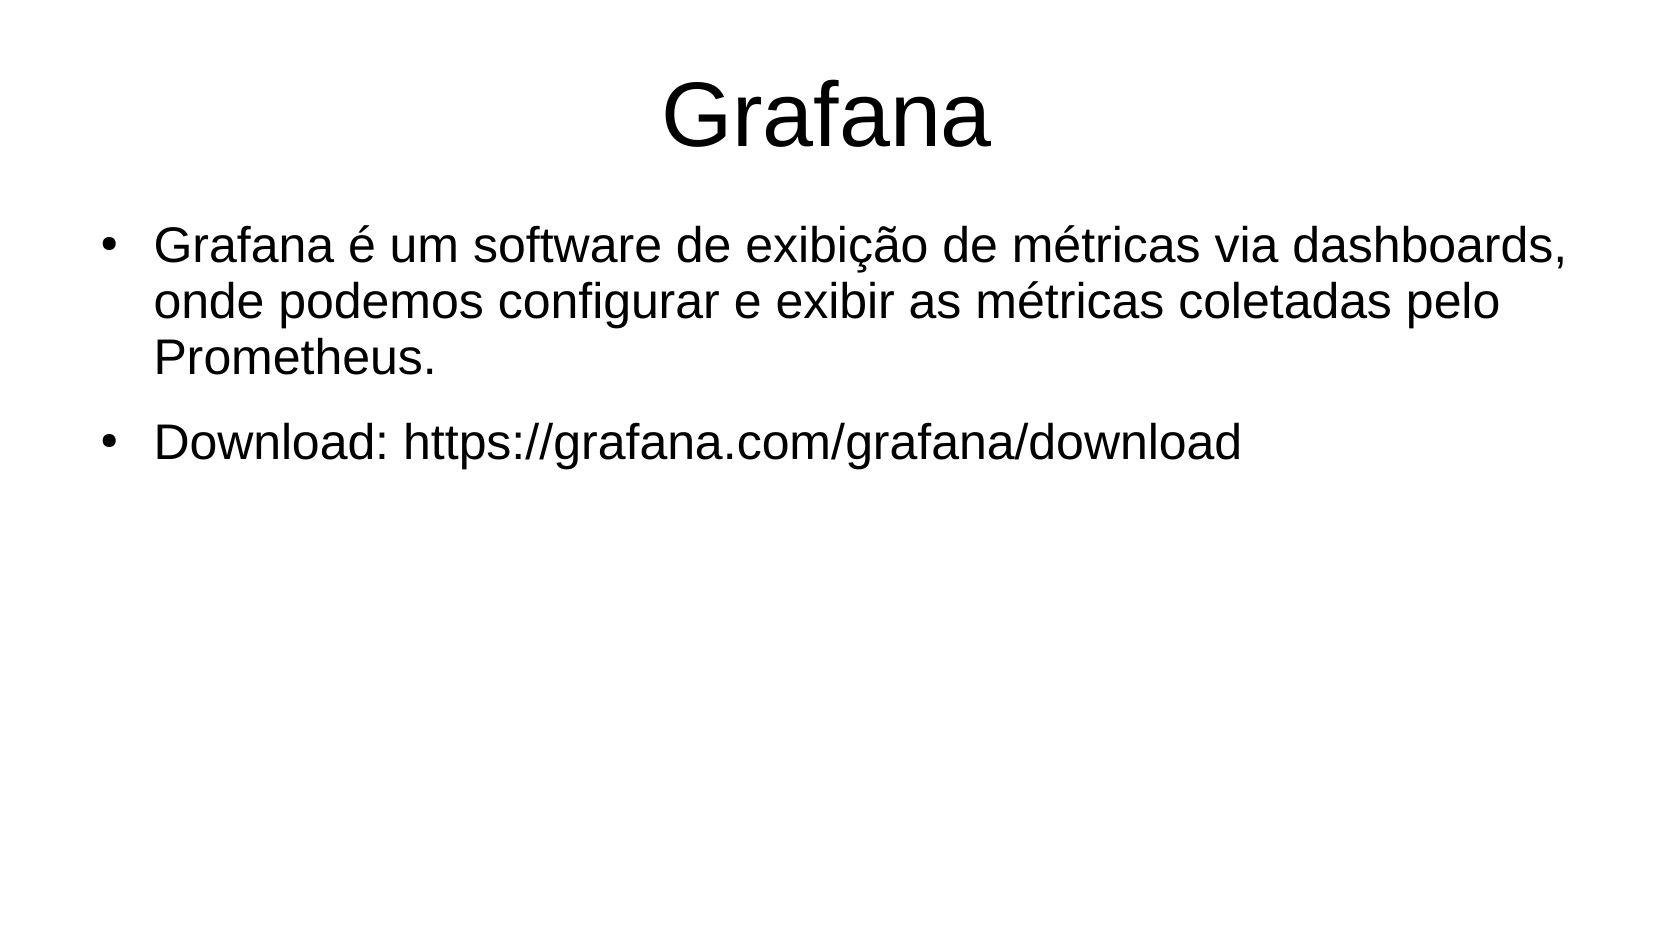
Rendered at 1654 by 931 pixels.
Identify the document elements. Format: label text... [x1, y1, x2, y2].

list Grafana é um software de exibição de métricas via dashboards, onde podemos configurar e exibir as métricas coletadas pelo Prometheus. Download: https://grafana.com/grafana/download [82, 217, 1571, 758]
title Grafana [82, 37, 1571, 193]
